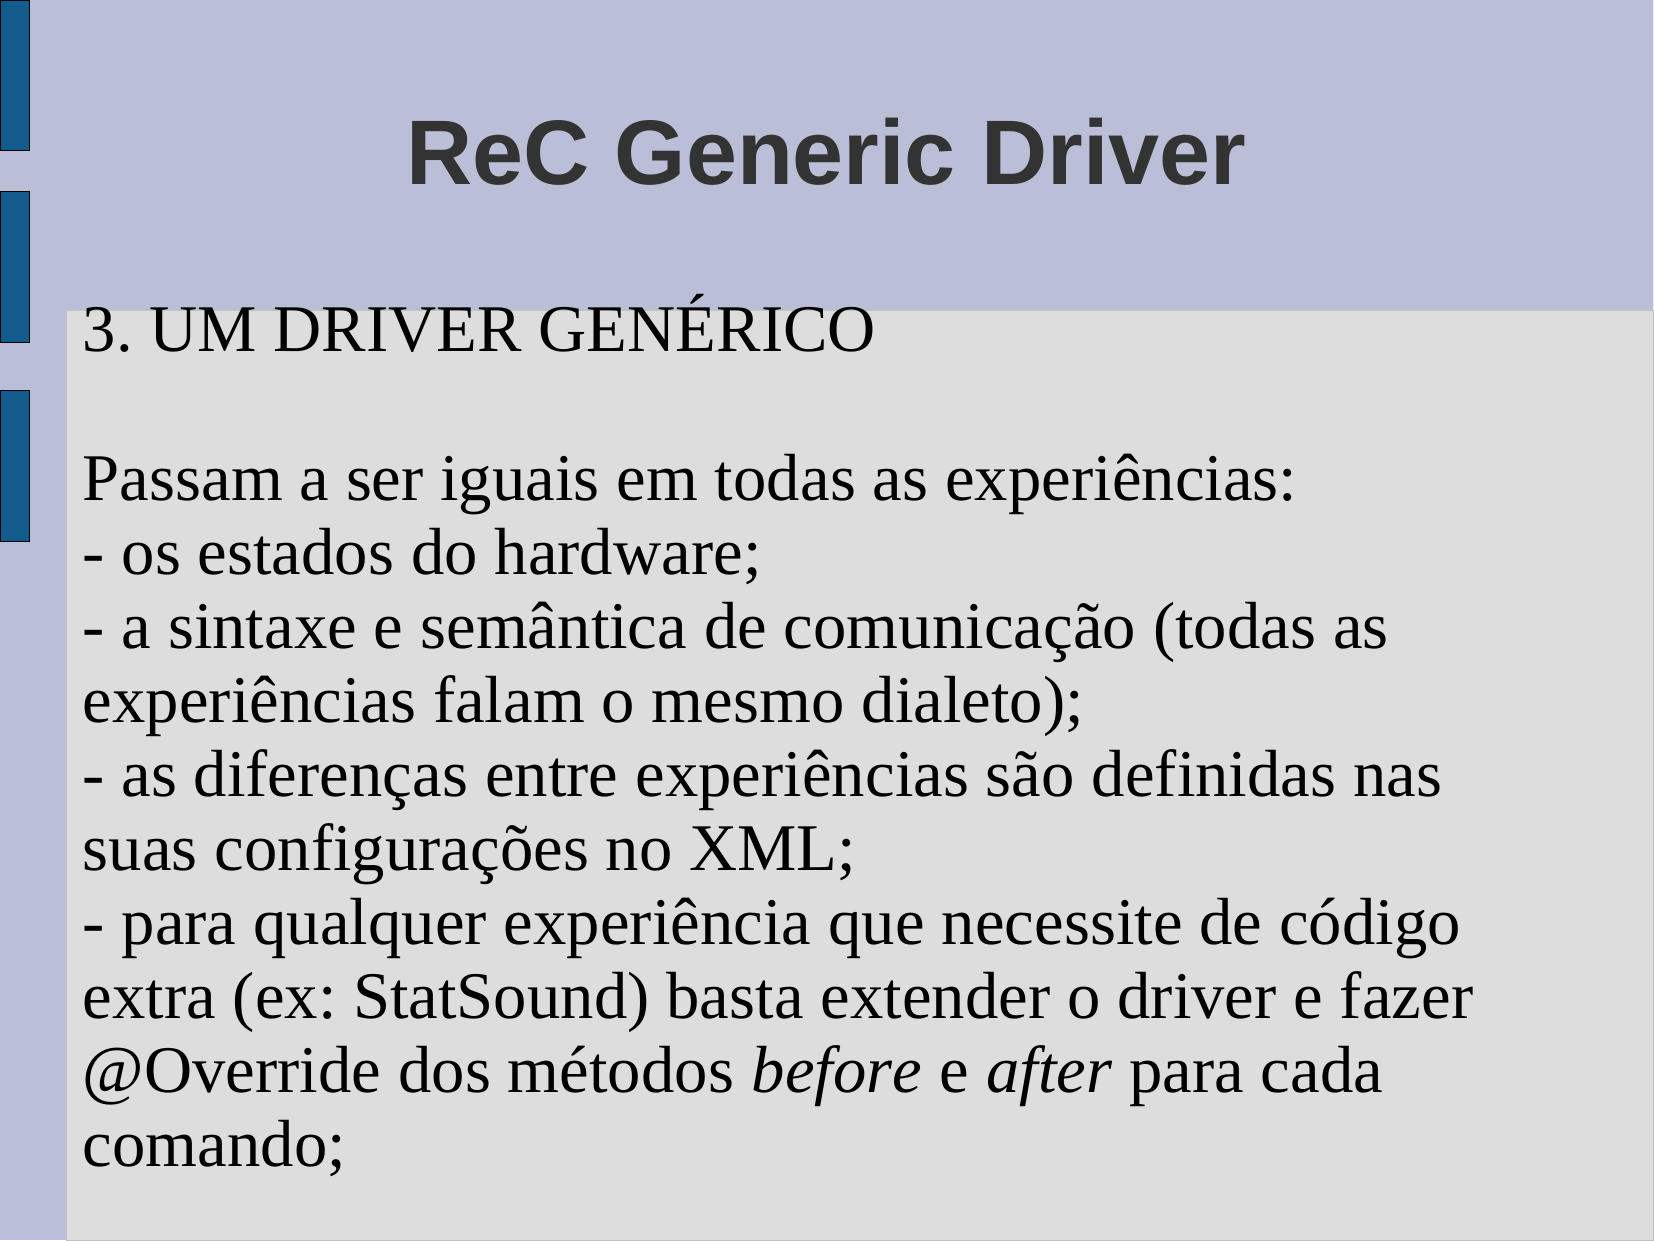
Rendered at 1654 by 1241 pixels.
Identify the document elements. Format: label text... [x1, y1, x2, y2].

title ReC Generic Driver [82, 56, 1571, 250]
subtitle 3. UM DRIVER GENÉRICO Passam a ser iguais em todas as experiências: - os estados do hardware; - a sintaxe e semântica de comunicação (todas as experiências falam o mesmo dialeto); - as diferenças entre experiências são definidas nas suas configurações no XML; - para qualquer experiência que necessite de código extra (ex: StatSound) basta extender o driver e fazer @Override dos métodos before e after para cada comando; [82, 292, 1571, 1182]
